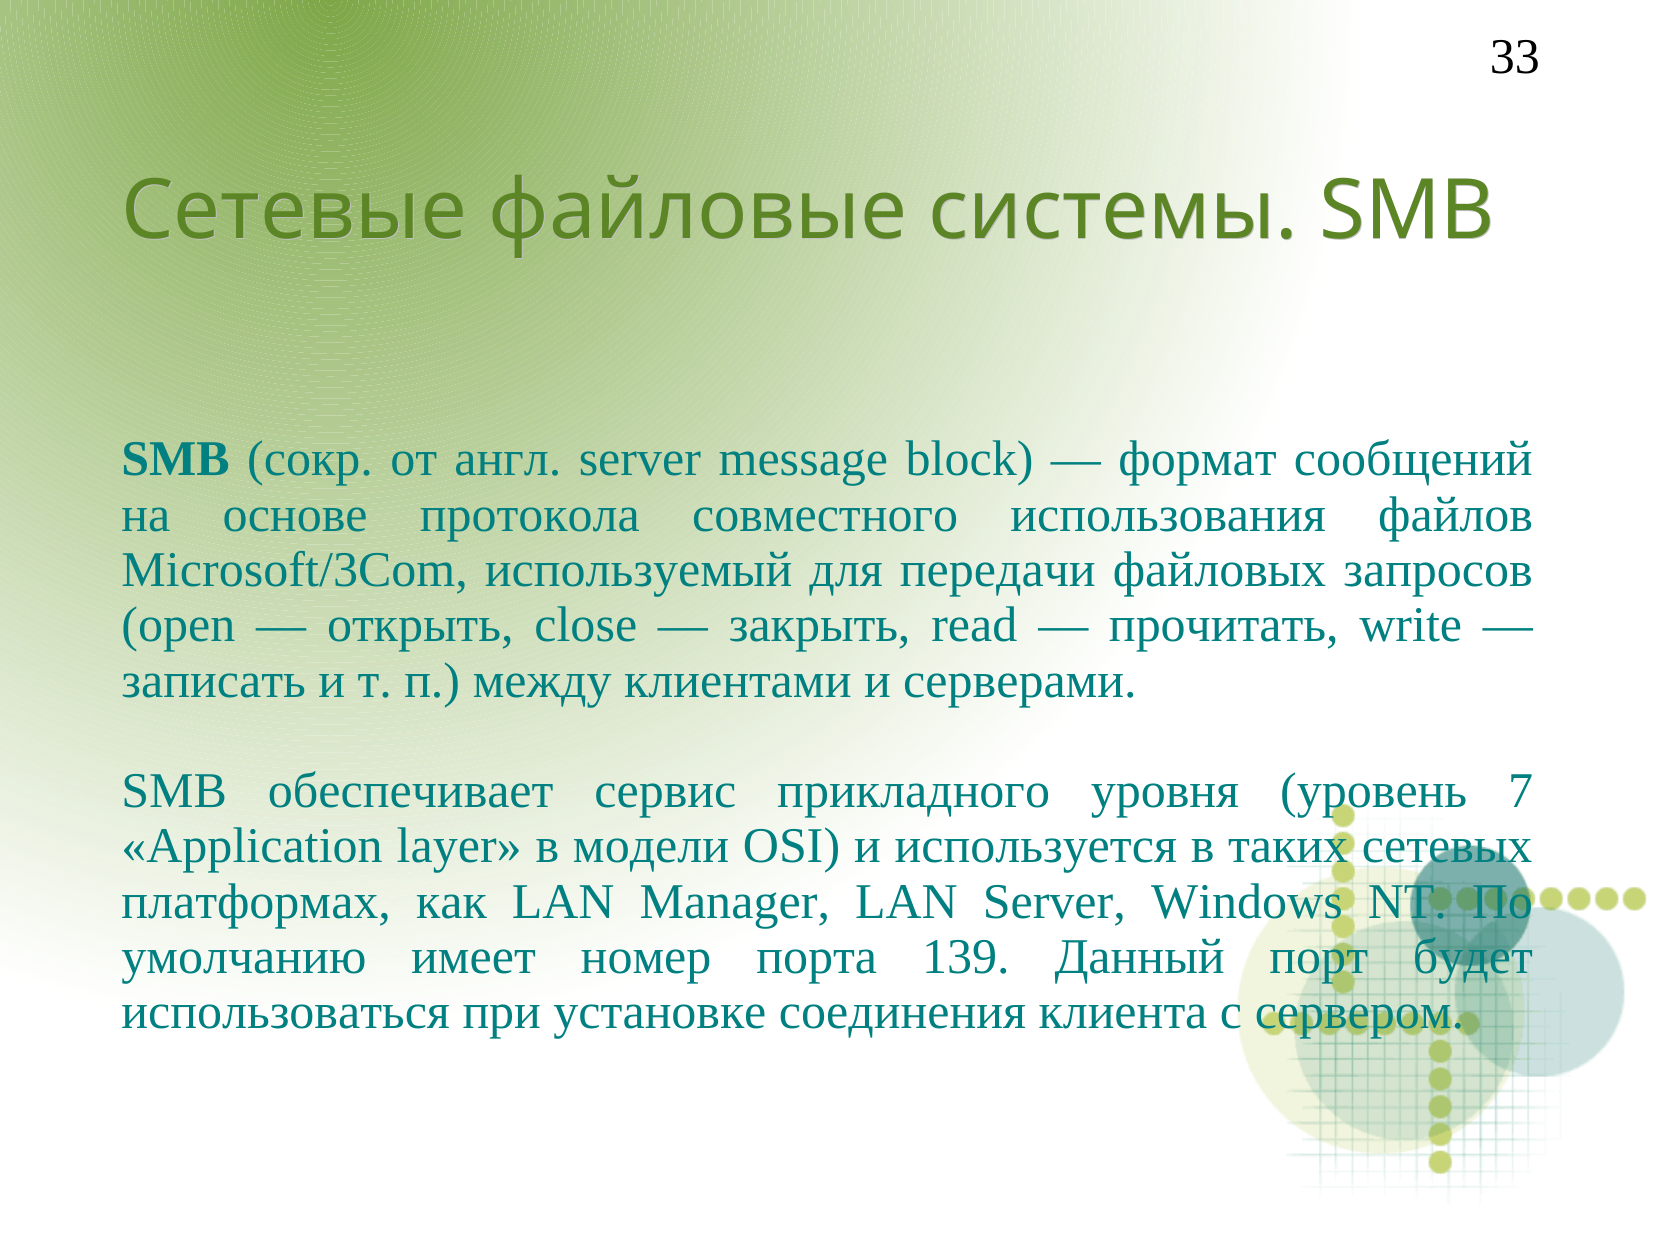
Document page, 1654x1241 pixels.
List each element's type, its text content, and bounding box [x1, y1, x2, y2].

text_box <номер> [1500, 29, 1654, 89]
subtitle SMB (сокр. от англ. server message block) — формат сообщений на основе протокола совместного использования файлов Microsoft/3Com, используемый для передачи файловых запросов (open — открыть, close — закрыть, read — прочитать, write — записать и т. п.) между клиентами и серверами. SMB обеспечивает сервис прикладного уровня (уровень 7 «Application layer» в модели OSI) и используется в таких сетевых платформах, как LAN Manager, LAN Server, Windows NT. По умолчанию имеет номер порта 139. Данный порт будет использоваться при установке соединения клиента с сервером. [121, 344, 1534, 1127]
picture [1224, 792, 1654, 1211]
title Сетевые файловые системы. SMB [121, 102, 1534, 311]
